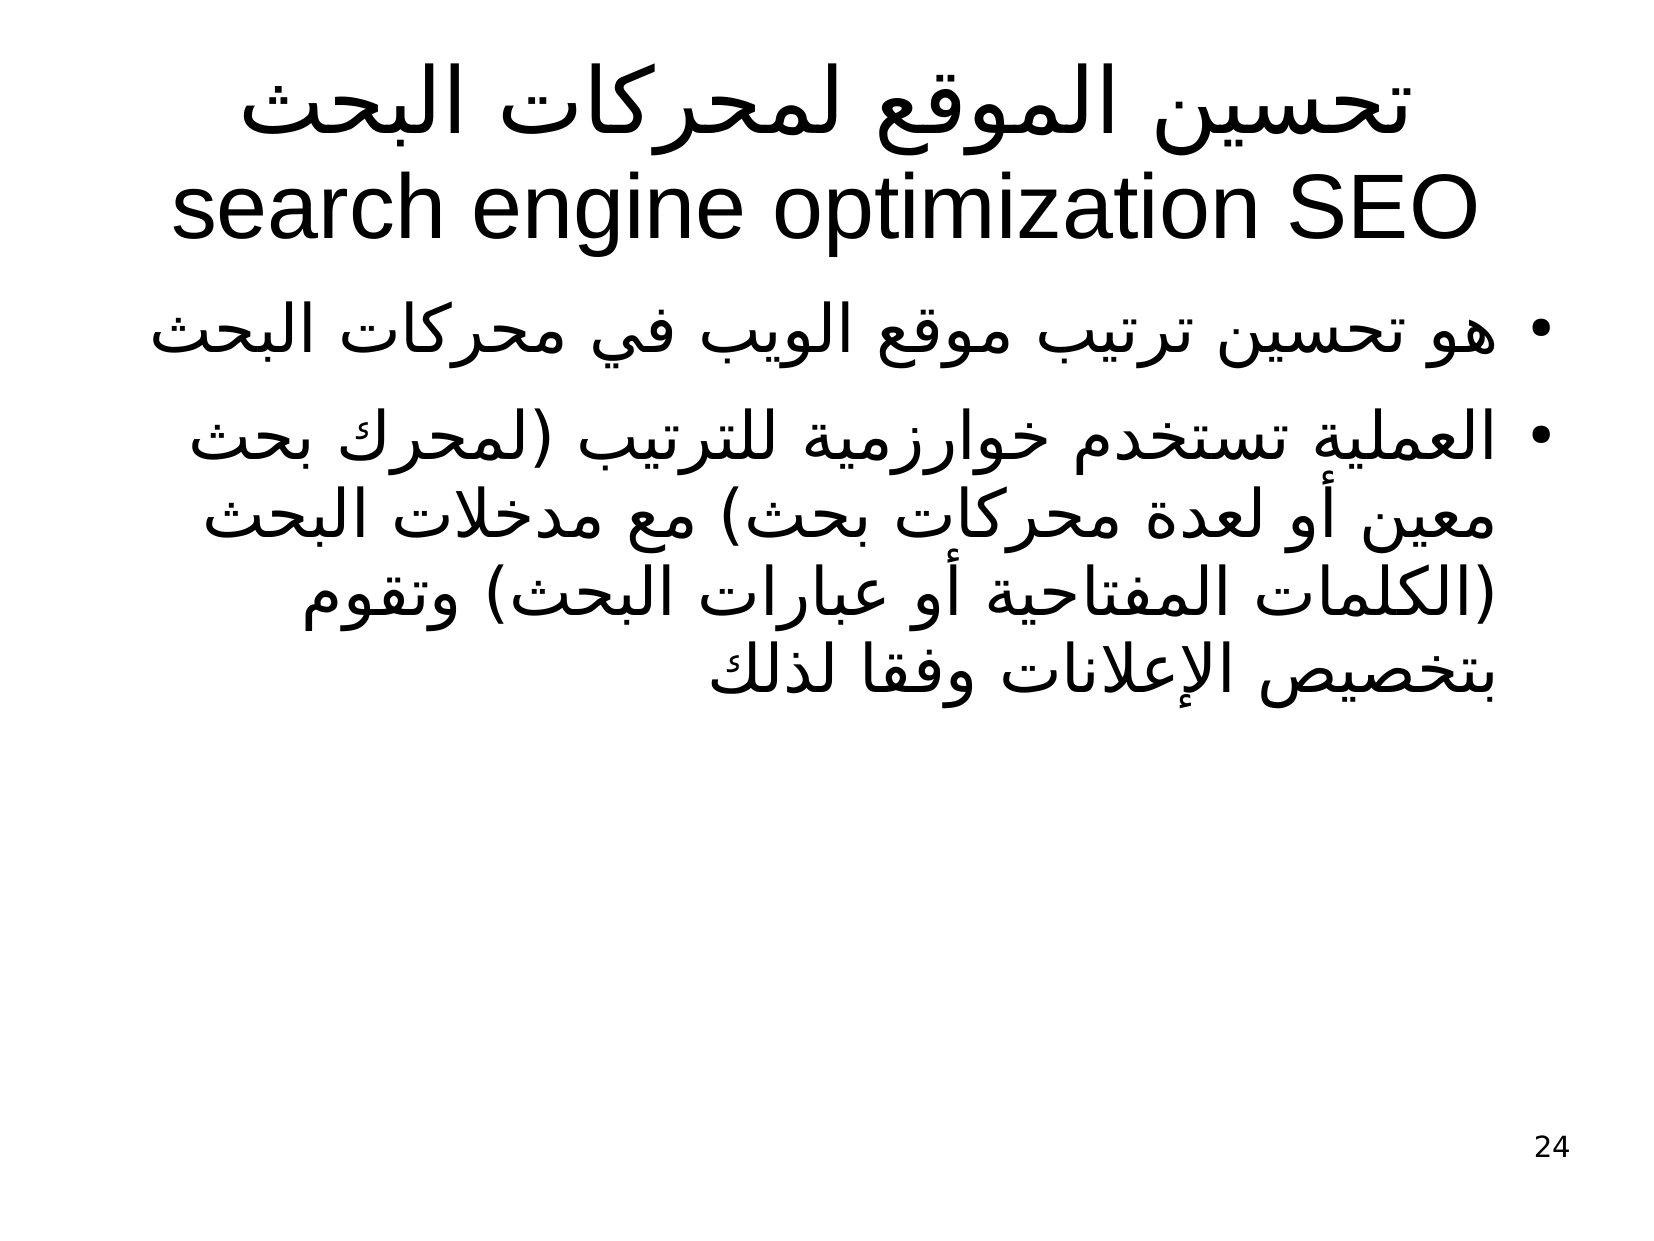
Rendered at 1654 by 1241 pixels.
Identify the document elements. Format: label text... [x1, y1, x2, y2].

title تحسين الموقع لمحركات البحث search engine optimization SEO [82, 46, 1571, 260]
list هو تحسين ترتيب موقع الويب في محركات البحث العملية تستخدم خوارزمية للترتيب (لمحرك بحث معين أو لعدة محركات بحث) مع مدخلات البحث (الكلمات المفتاحية أو عبارات البحث) وتقوم بتخصيص الإعلانات وفقا لذلك [82, 290, 1571, 1010]
